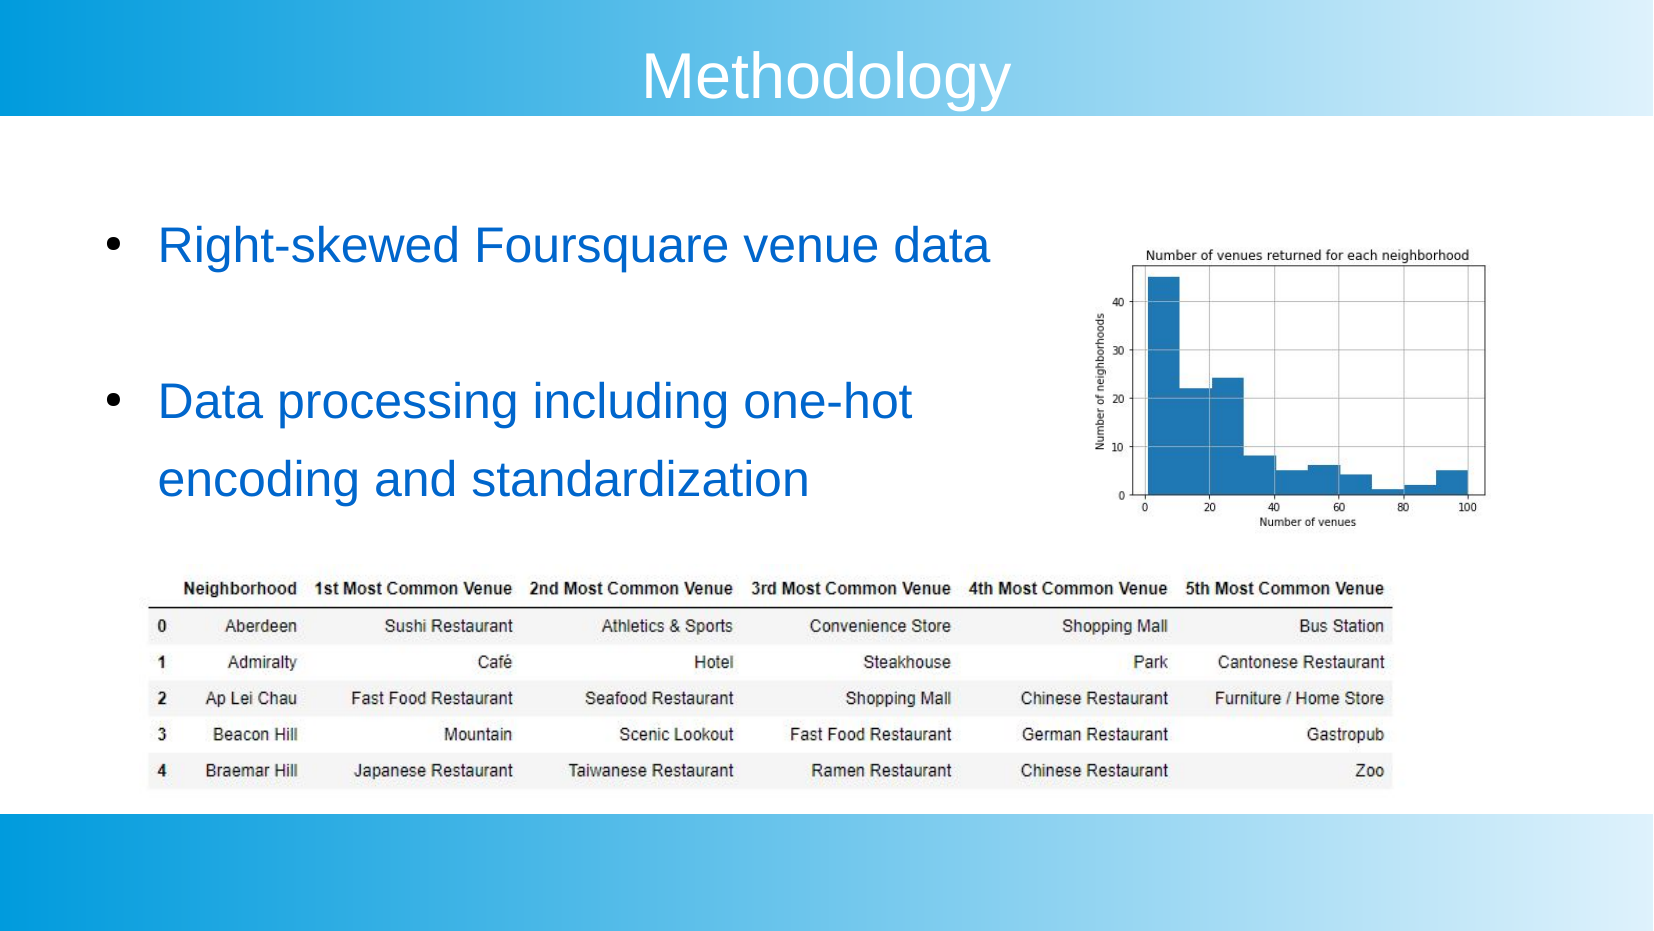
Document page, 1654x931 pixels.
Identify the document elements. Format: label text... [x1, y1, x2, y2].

title Methodology [82, 37, 1571, 116]
picture [1087, 239, 1516, 547]
picture [139, 564, 1426, 811]
list Right-skewed Foursquare venue data Data processing including one-hot encoding and standardization [86, 217, 1576, 758]
